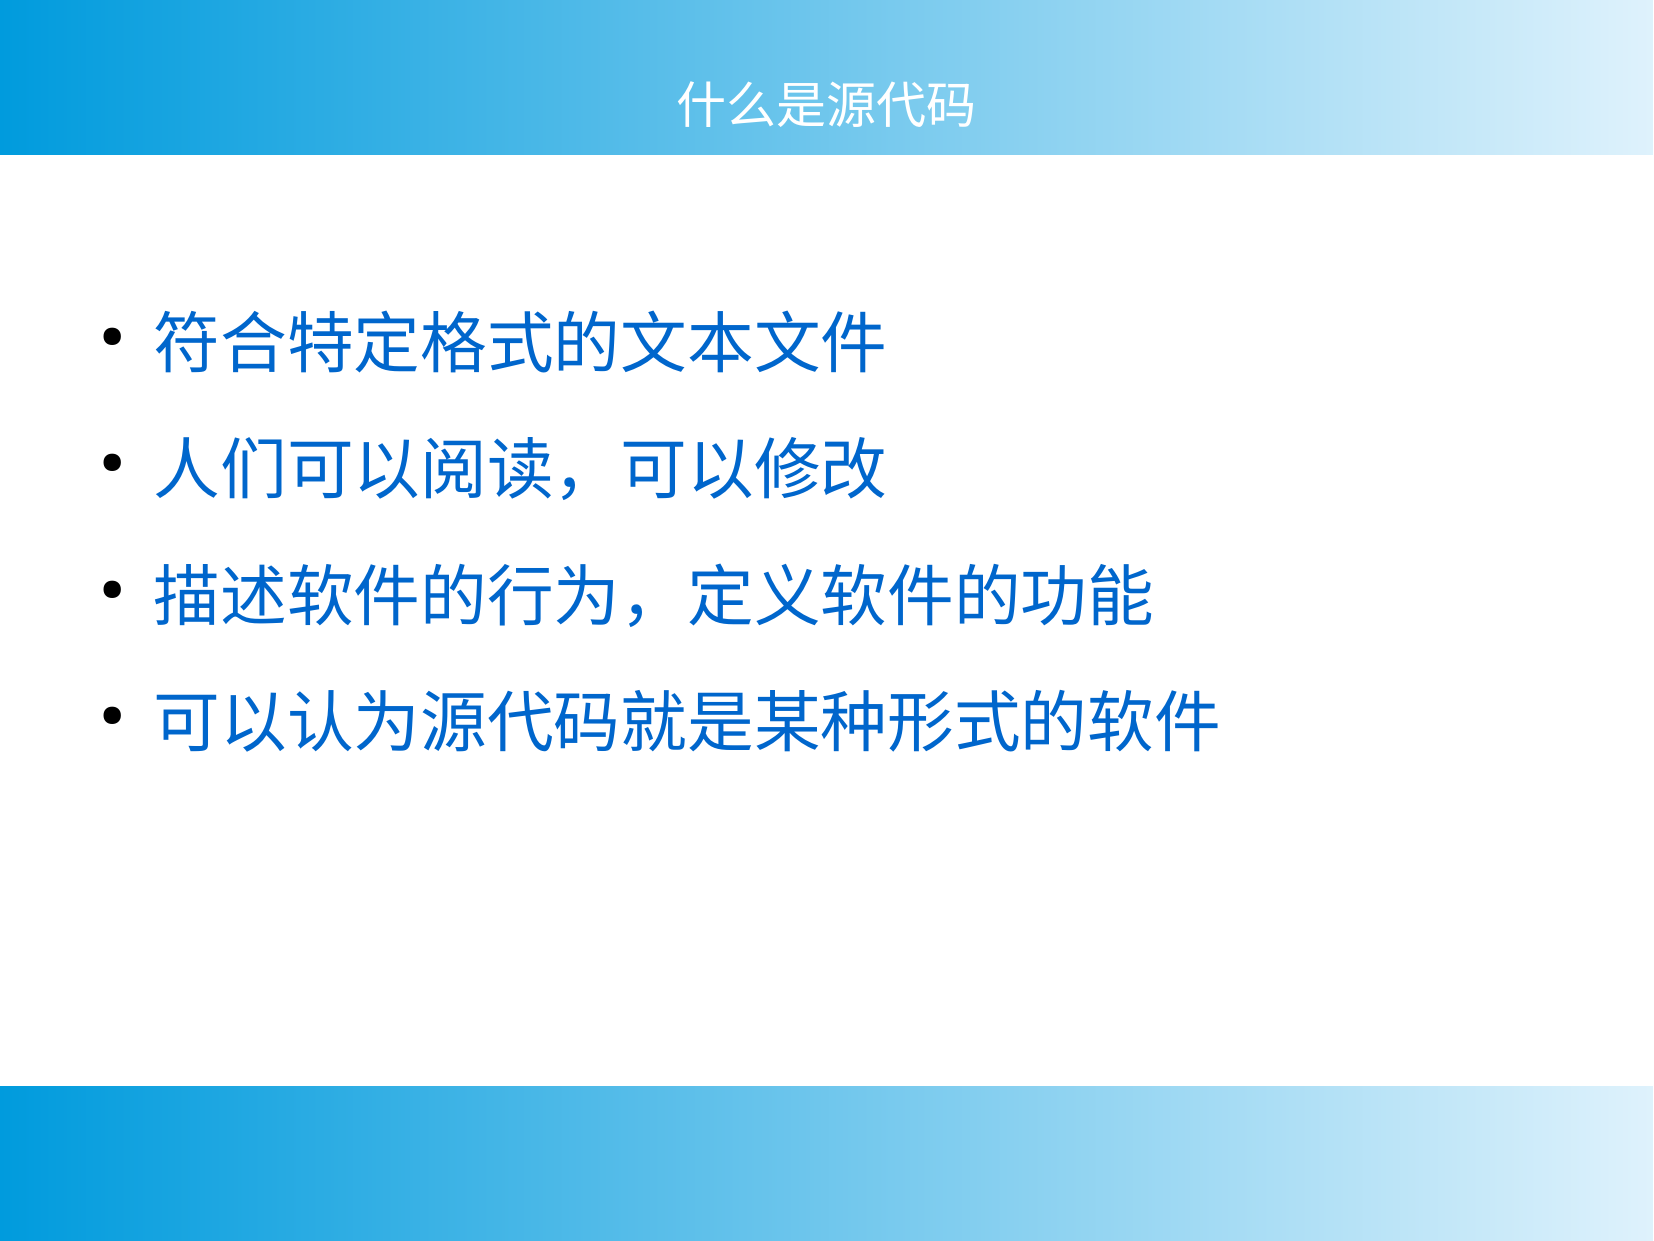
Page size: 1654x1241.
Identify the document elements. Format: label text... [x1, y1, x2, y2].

list 符合特定格式的文本文件 人们可以阅读，可以修改 描述软件的行为，定义软件的功能 可以认为源代码就是某种形式的软件 [82, 290, 1571, 1010]
title 什么是源代码 [82, 49, 1571, 155]
